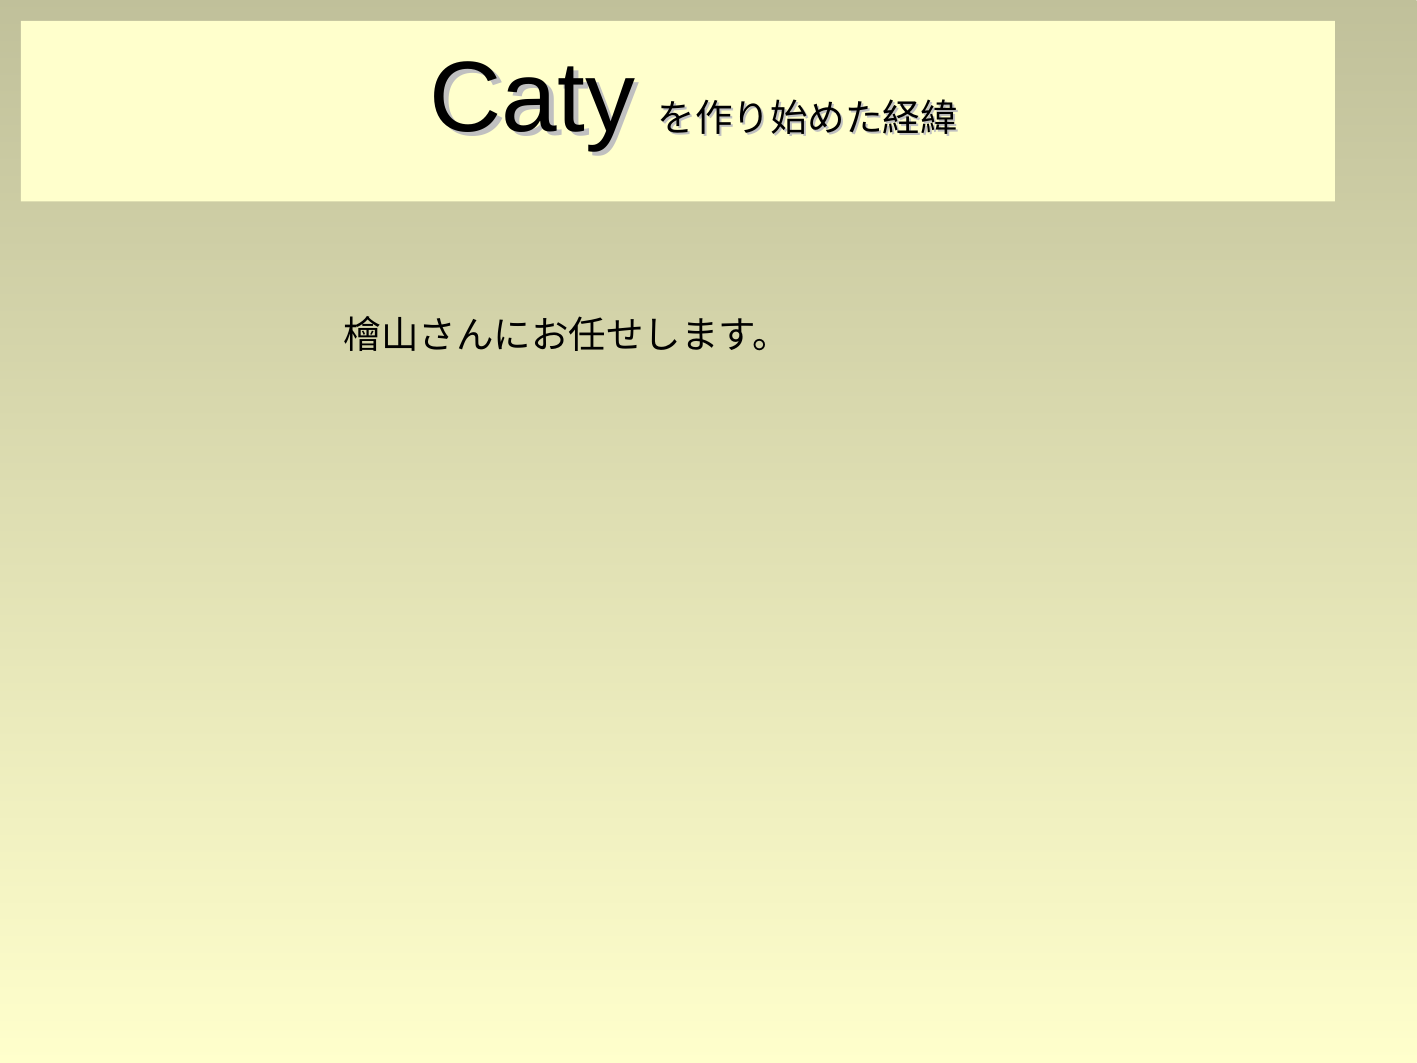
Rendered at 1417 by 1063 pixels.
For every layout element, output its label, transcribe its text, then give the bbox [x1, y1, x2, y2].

text_box [20, 20, 1335, 202]
text_box 檜山さんにお任せします。 [329, 297, 1278, 936]
text_box Catyを作り始めた経緯 [22, 33, 1365, 180]
